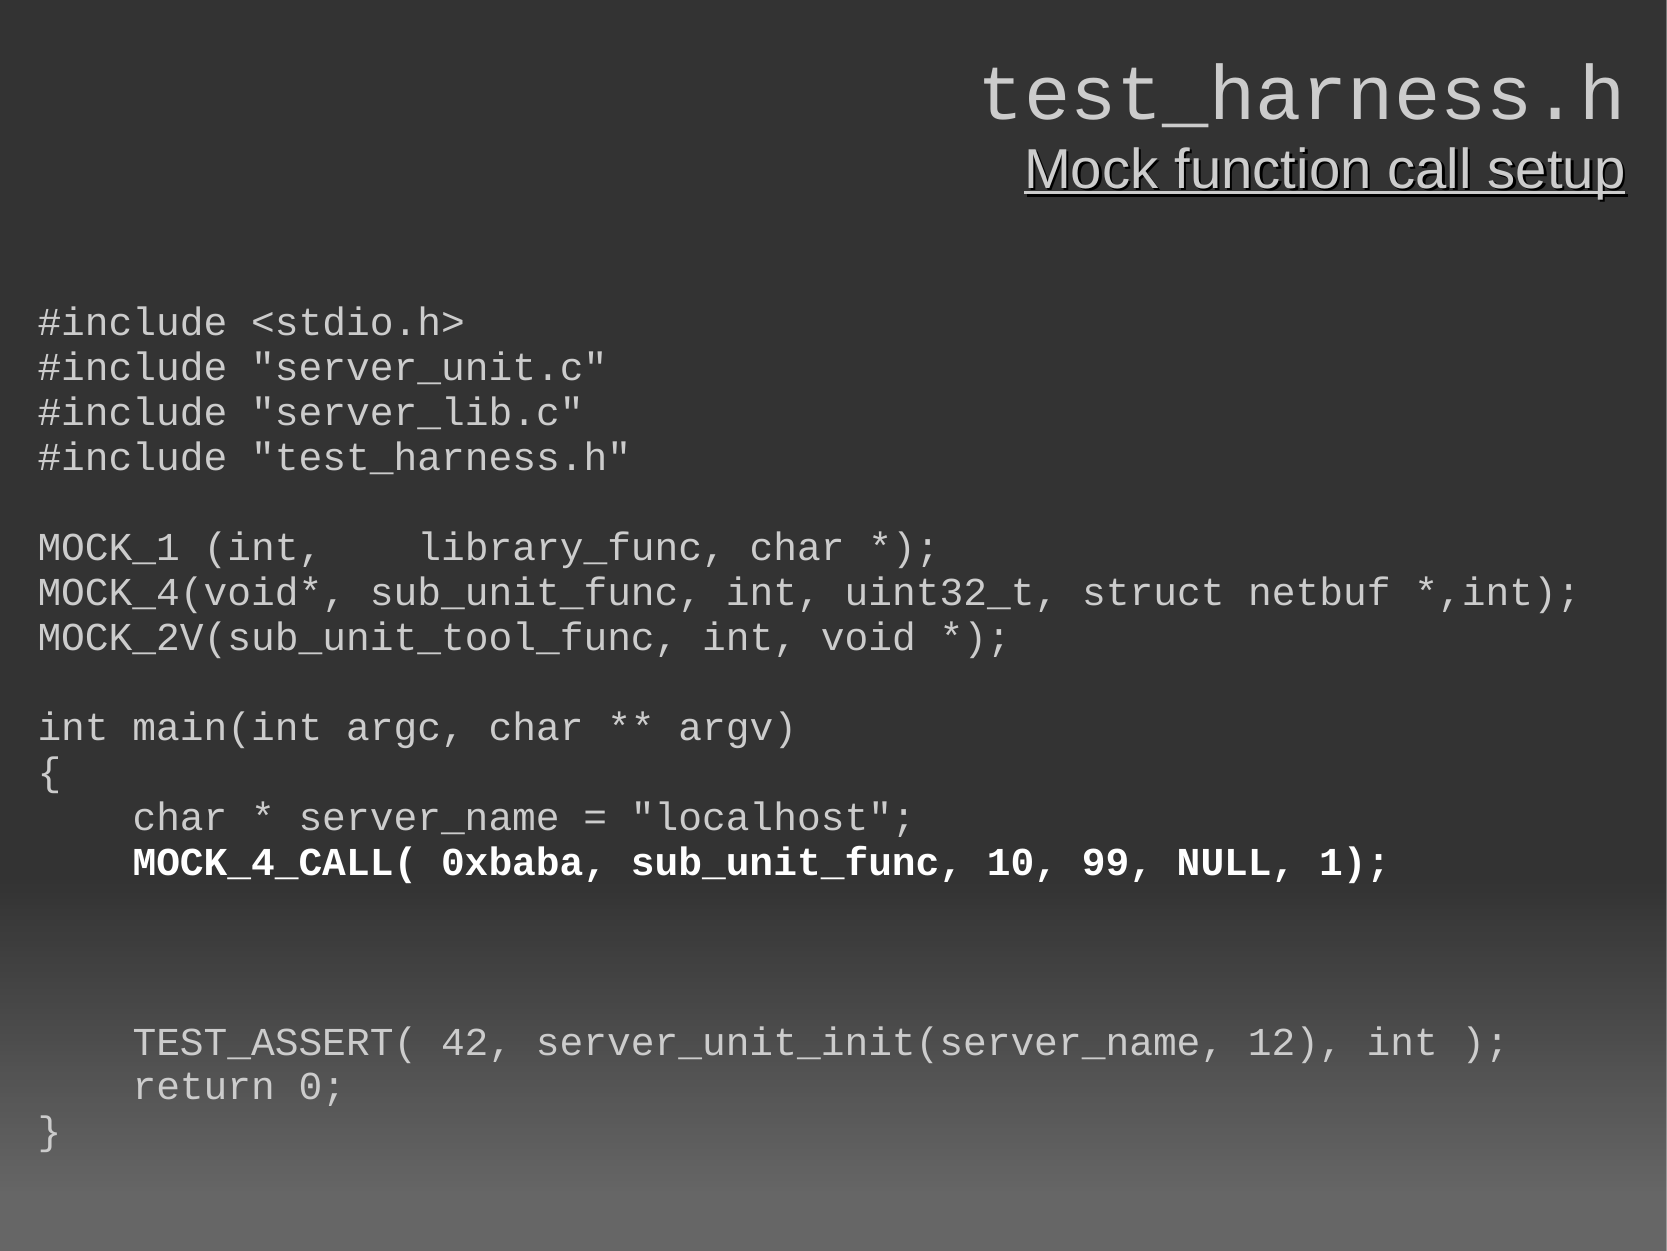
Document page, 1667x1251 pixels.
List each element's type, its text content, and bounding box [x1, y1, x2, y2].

list #include <stdio.h> #include "server_unit.c" #include "server_lib.c" #include "test_harness.h" MOCK_1 (int, library_func, char *); MOCK_4(void*, sub_unit_func, int, uint32_t, struct netbuf *,int); MOCK_2V(sub_unit_tool_func, int, void *); int main(int argc, char ** argv) { char * server_name = "localhost"; MOCK_4_CALL( 0xbaba, sub_unit_func, 10, 99, NULL, 1); TEST_ASSERT( 42, server_unit_init(server_name, 12), int ); return 0; } [37, 299, 1667, 1251]
title test_harness.h Mock function call setup [39, 49, 1626, 233]
picture [0, 0, 1667, 1251]
